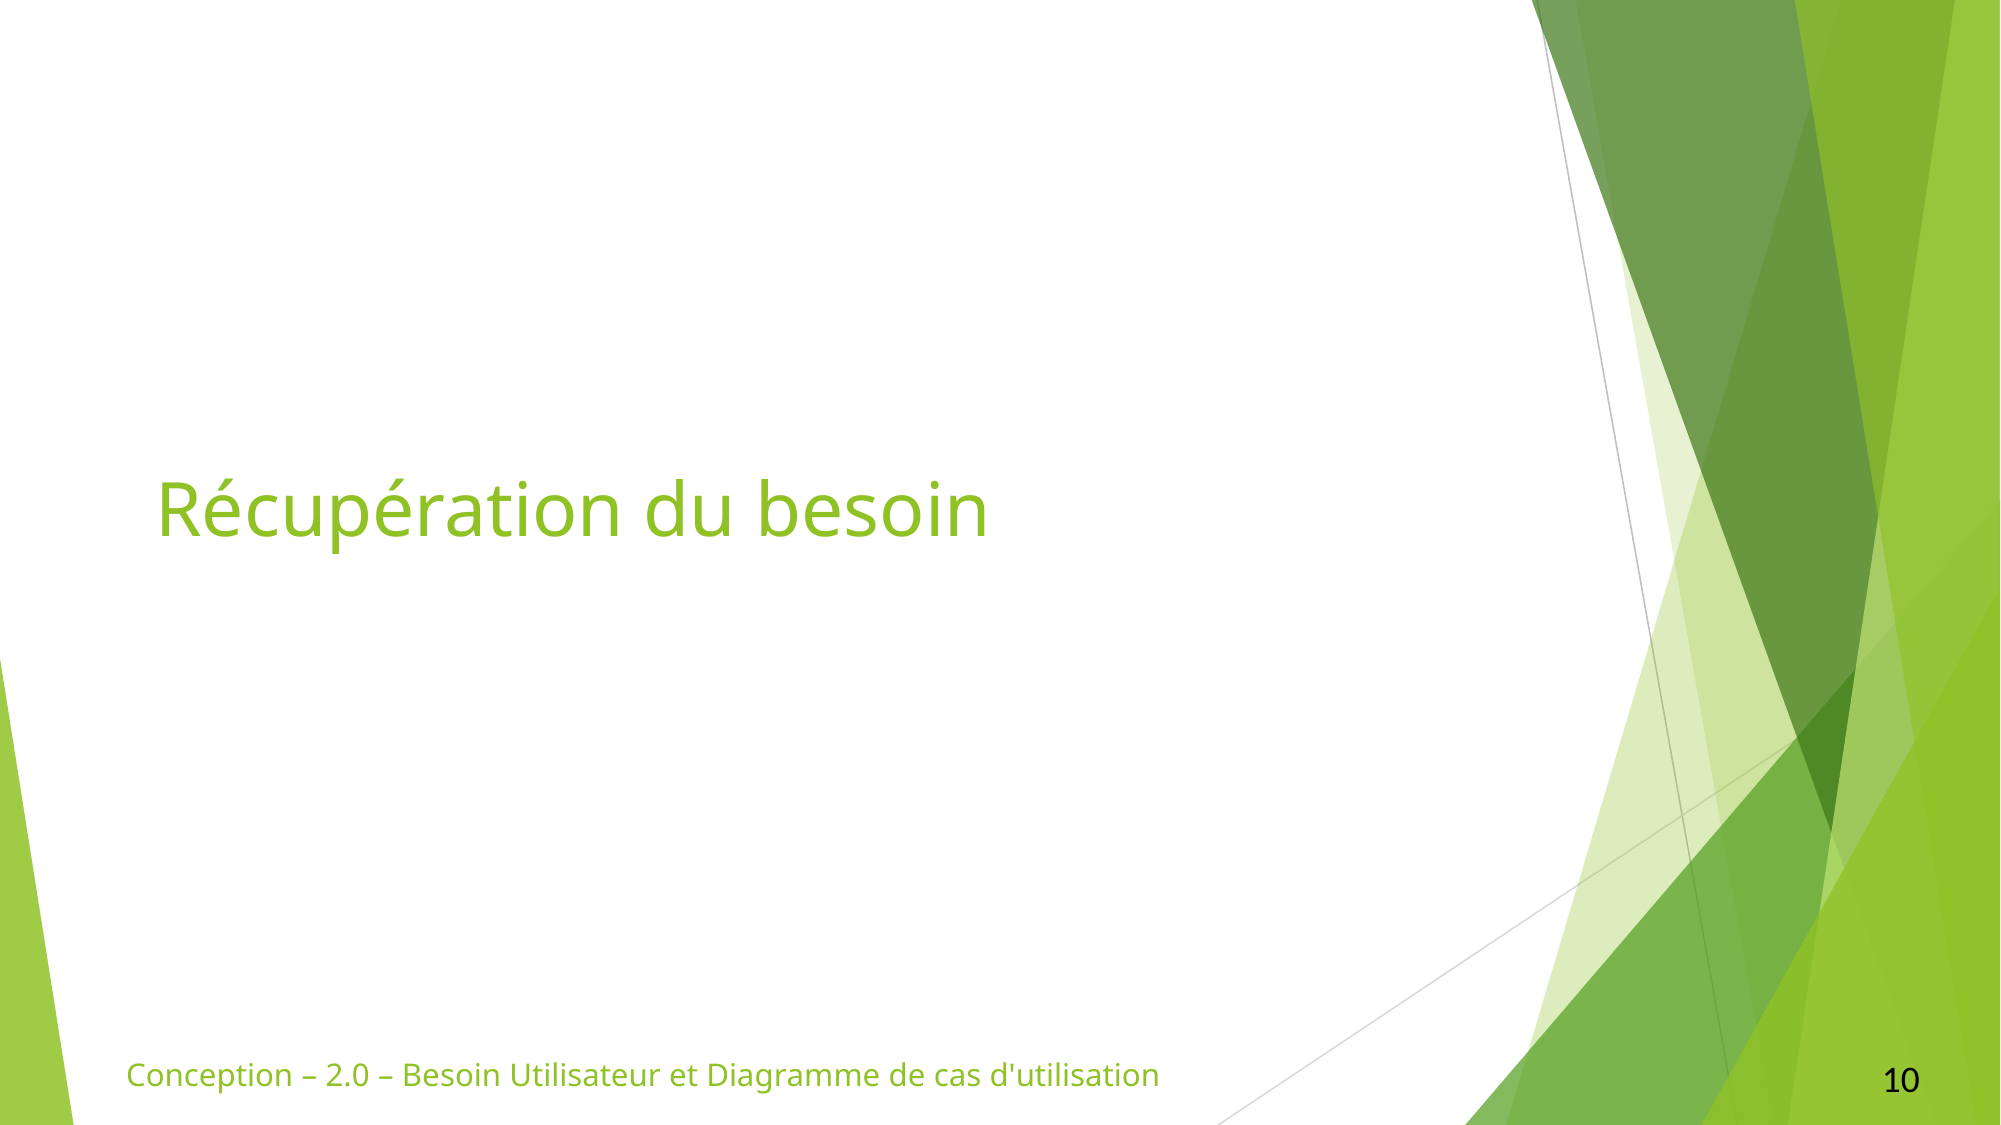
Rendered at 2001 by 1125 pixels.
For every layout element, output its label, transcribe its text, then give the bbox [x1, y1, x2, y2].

title Récupération du besoin [140, 454, 1551, 671]
text_box Conception – 2.0 – Besoin Utilisateur et Diagramme de cas d'utilisation [111, 1047, 1210, 1109]
text_box [1866, 1047, 1979, 1108]
